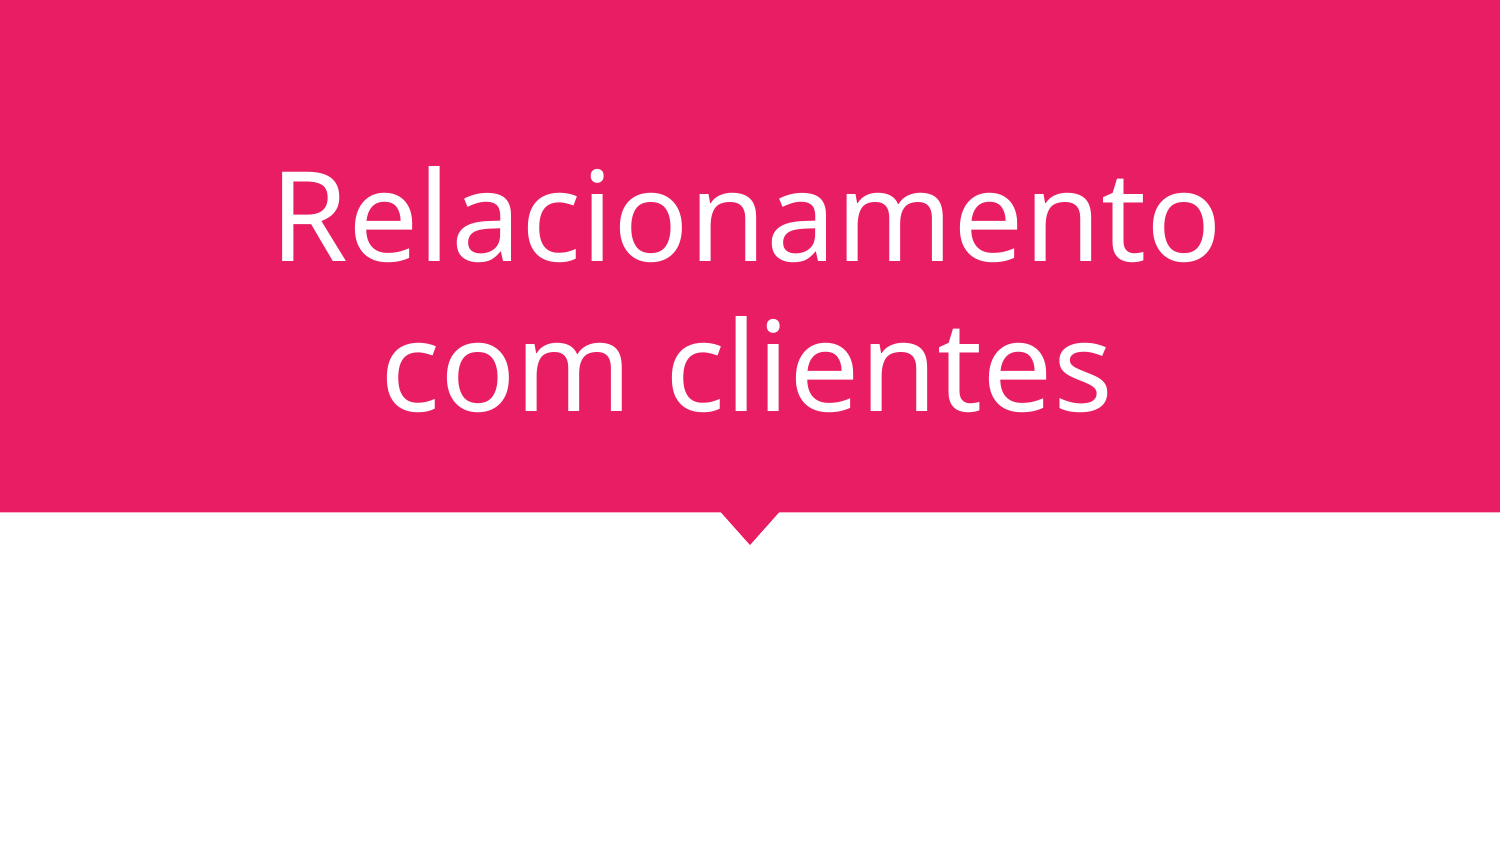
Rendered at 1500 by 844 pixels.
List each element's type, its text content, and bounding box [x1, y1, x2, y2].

title Relacionamento com clientes [67, 105, 1427, 452]
